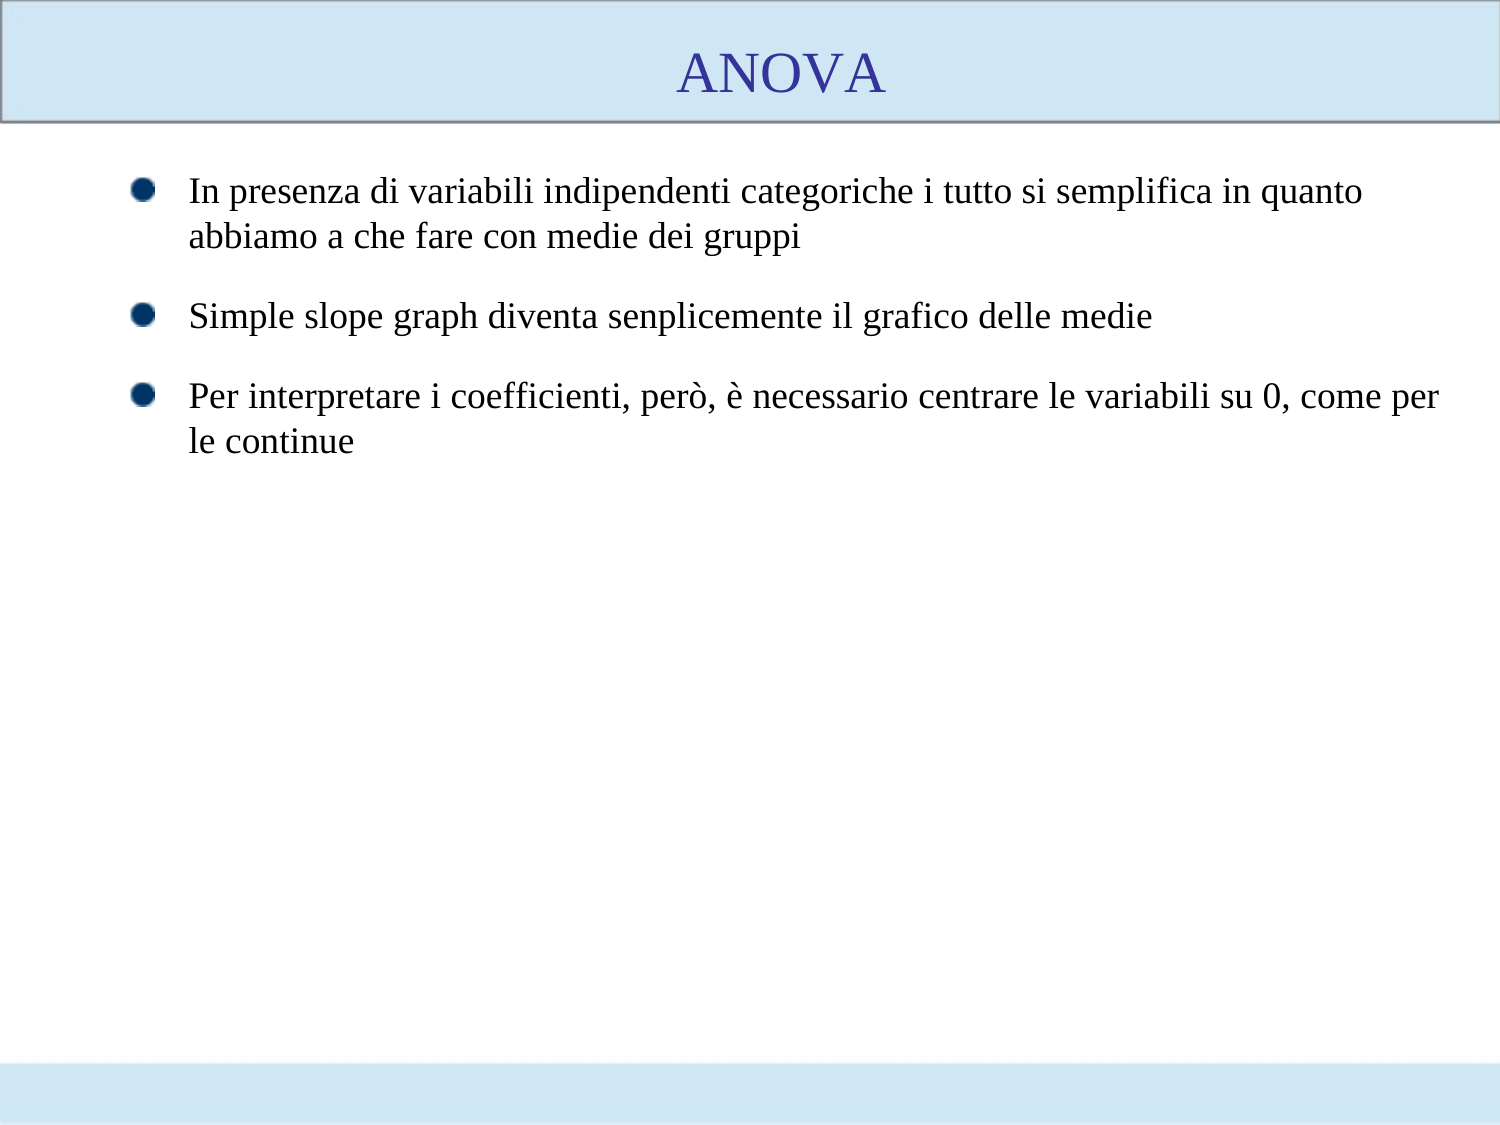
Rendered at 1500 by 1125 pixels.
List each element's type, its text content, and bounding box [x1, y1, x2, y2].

picture [0, 0, 1500, 1125]
text_box In presenza di variabili indipendenti categoriche i tutto si semplifica in quanto abbiamo a che fare con medie dei gruppi Simple slope graph diventa senplicemente il grafico delle medie Per interpretare i coefficienti, però, è necessario centrare le variabili su 0, come per le continue [112, 157, 1476, 469]
title ANOVA [249, 21, 1313, 117]
